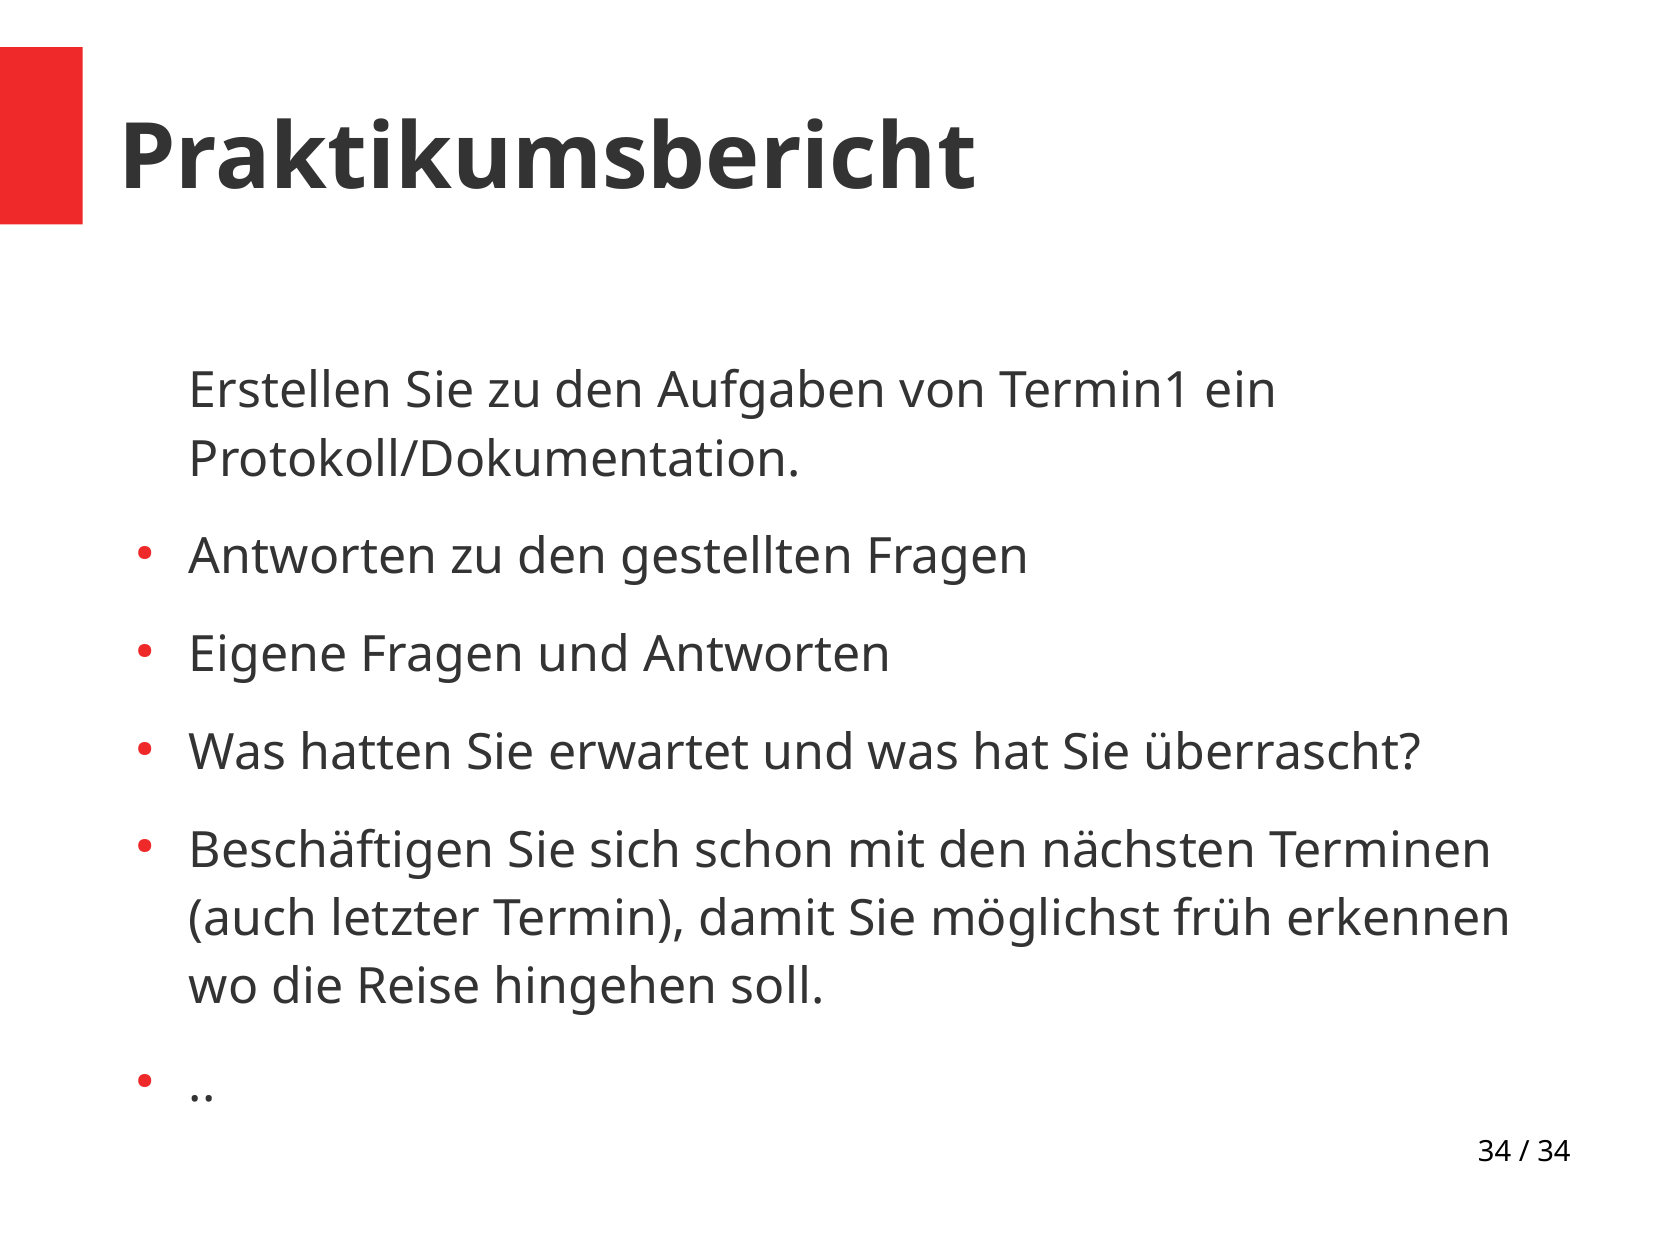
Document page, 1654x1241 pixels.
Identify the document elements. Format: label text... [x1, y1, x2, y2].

list Erstellen Sie zu den Aufgaben von Termin1 ein Protokoll/Dokumentation. Antworten zu den gestellten Fragen Eigene Fragen und Antworten Was hatten Sie erwartet und was hat Sie überrascht? Beschäftigen Sie sich schon mit den nächsten Terminen (auch letzter Termin), damit Sie möglichst früh erkennen wo die Reise hingehen soll. .. [118, 354, 1536, 1074]
title Praktikumsbericht [118, 49, 1571, 257]
